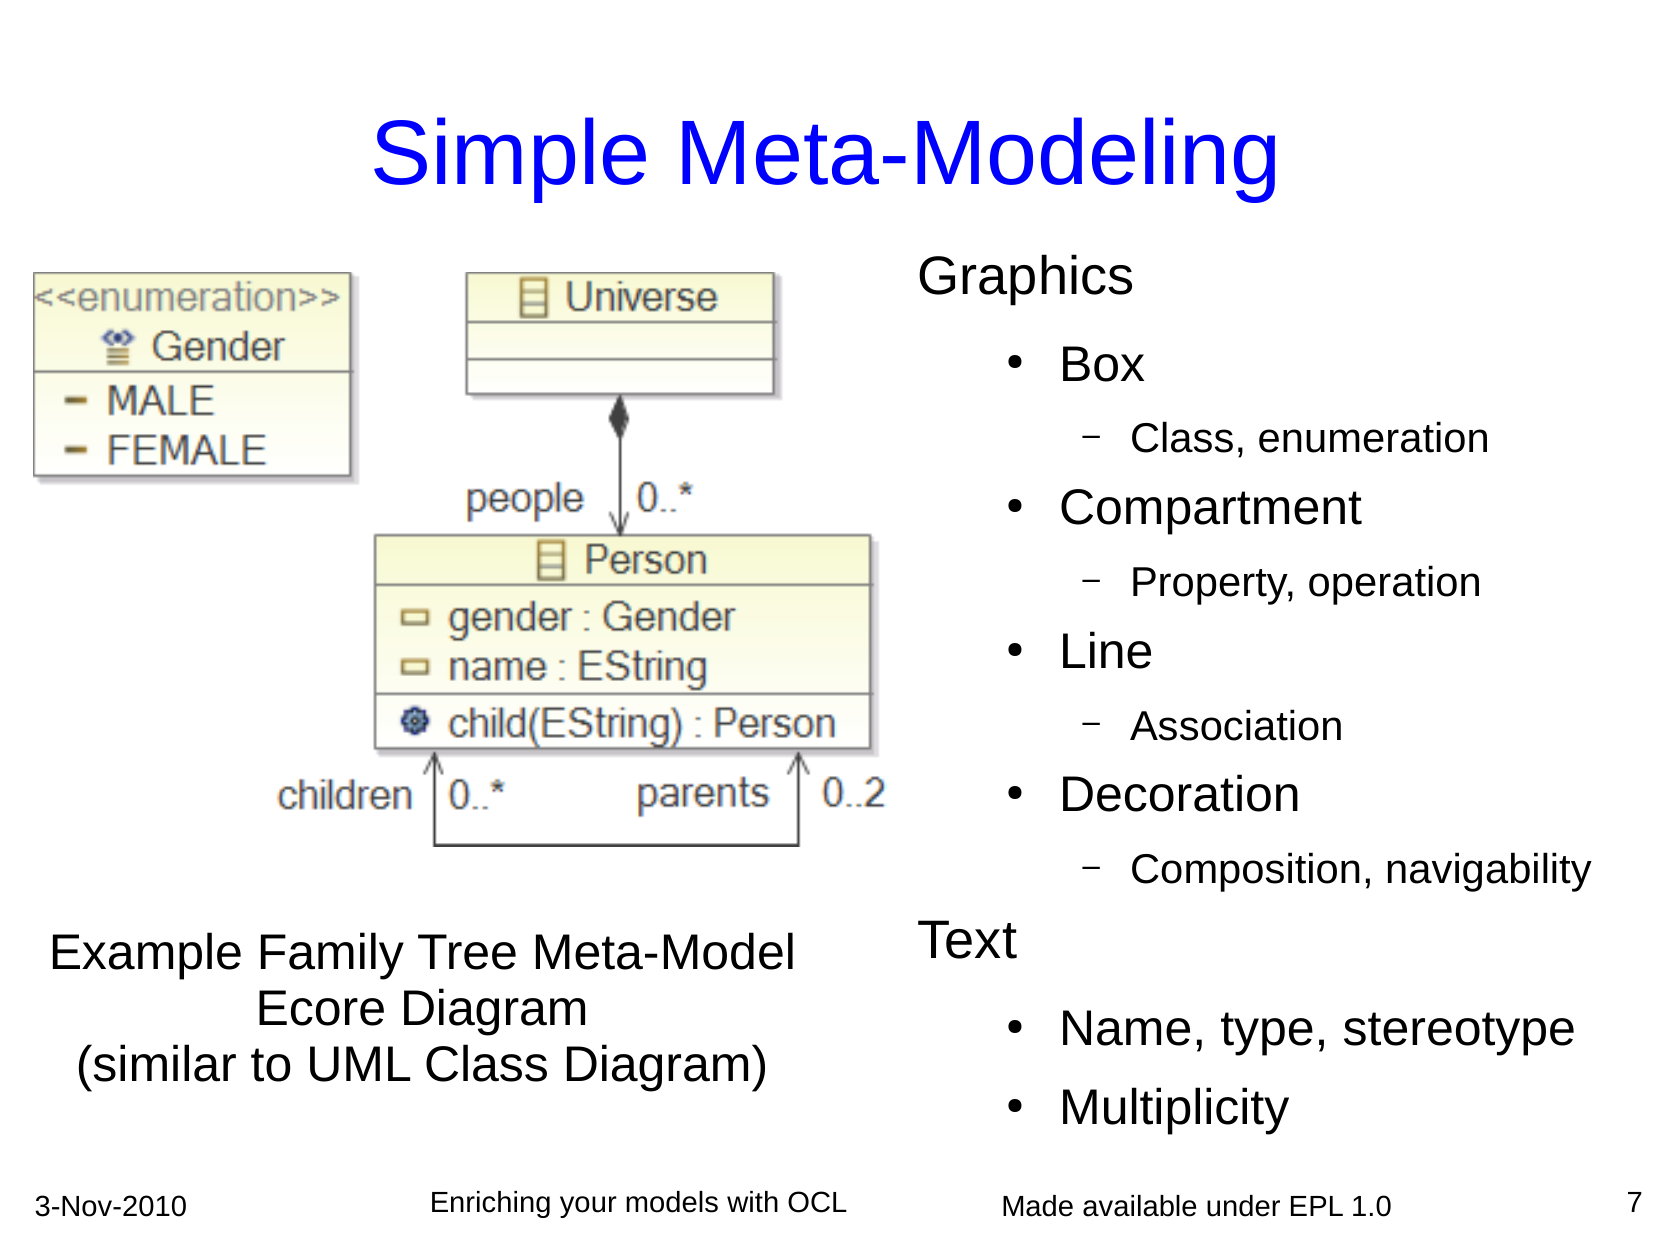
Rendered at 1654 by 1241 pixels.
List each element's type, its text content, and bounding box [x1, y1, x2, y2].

picture [33, 272, 887, 847]
list Graphics Box Class, enumeration Compartment Property, operation Line Association Decoration Composition, navigability Text Name, type, stereotype Multiplicity [917, 245, 1601, 1191]
text_box Example Family Tree Meta-Model Ecore Diagram (similar to UML Class Diagram) [26, 917, 818, 1100]
title Simple Meta-Modeling [82, 49, 1571, 257]
